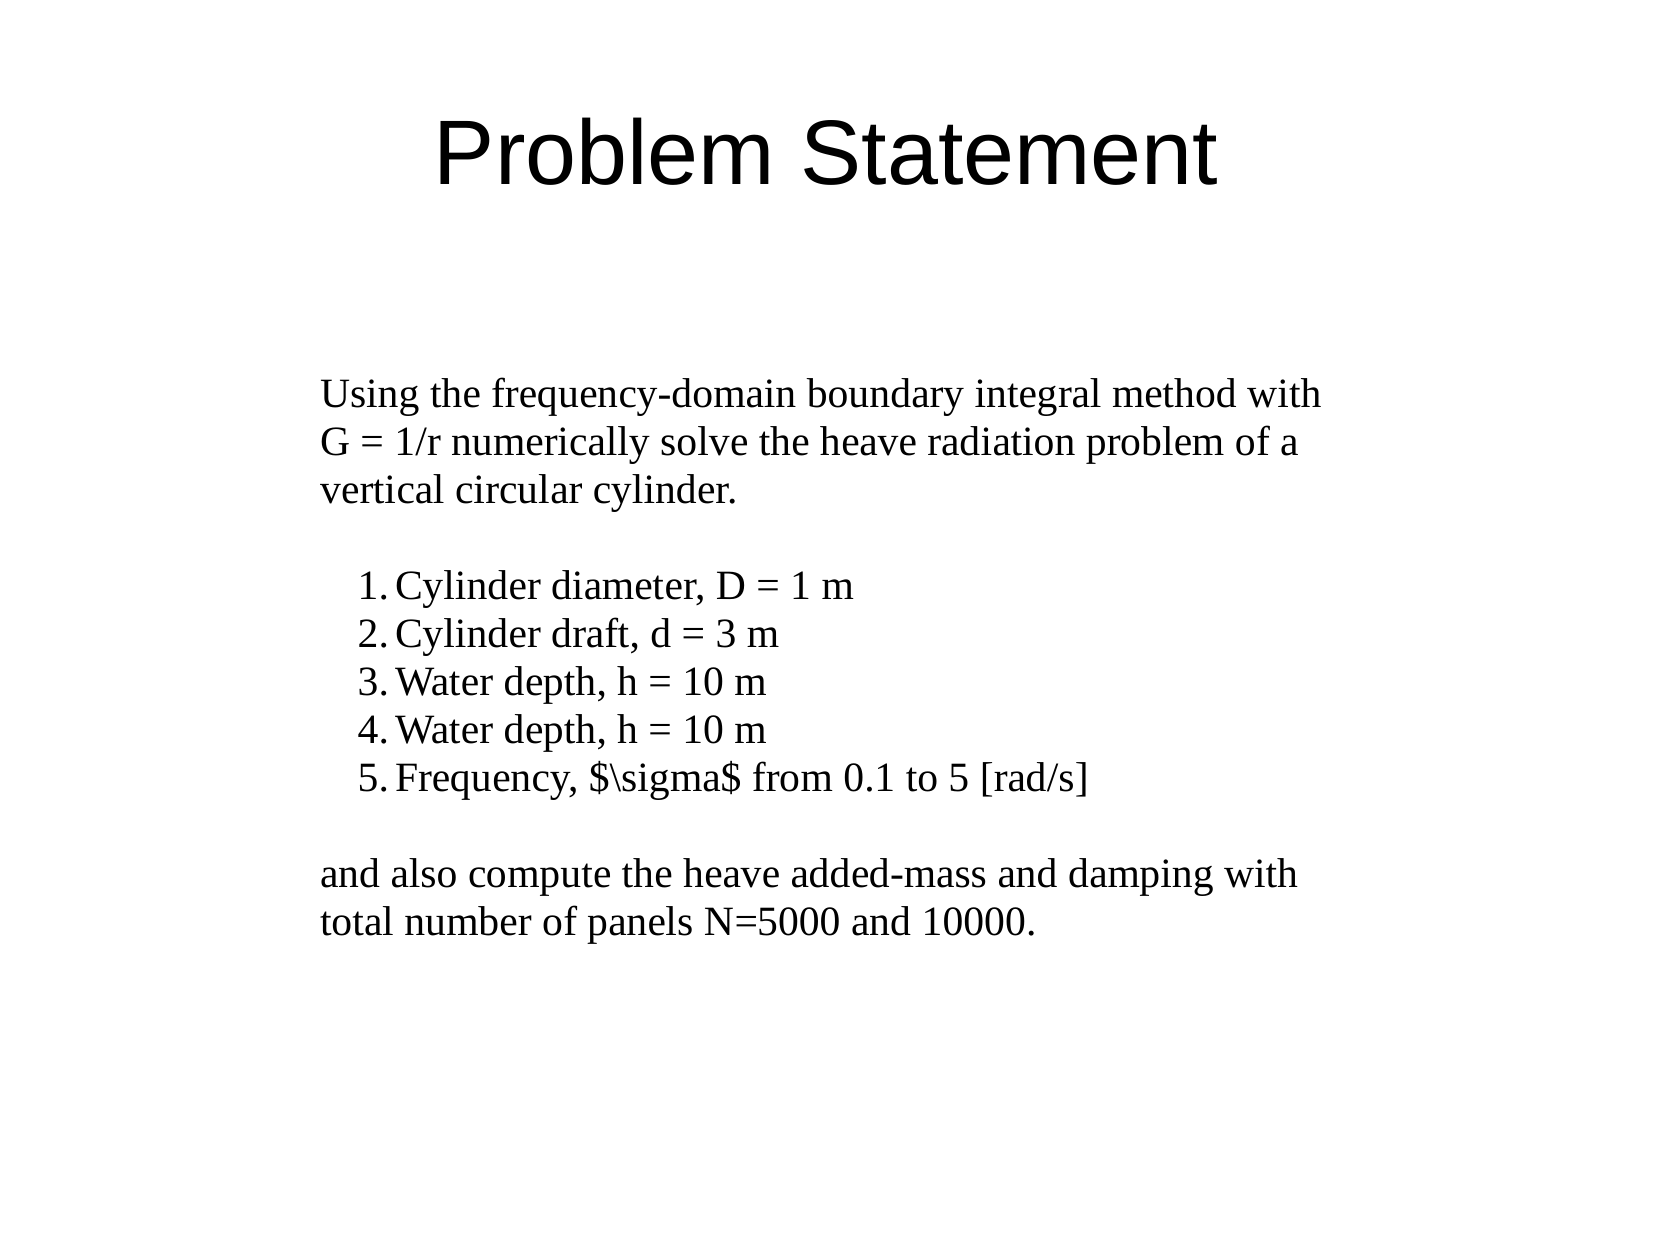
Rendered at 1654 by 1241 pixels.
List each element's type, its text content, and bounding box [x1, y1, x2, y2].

chart [200, 251, 1477, 945]
title Problem Statement [82, 49, 1571, 257]
